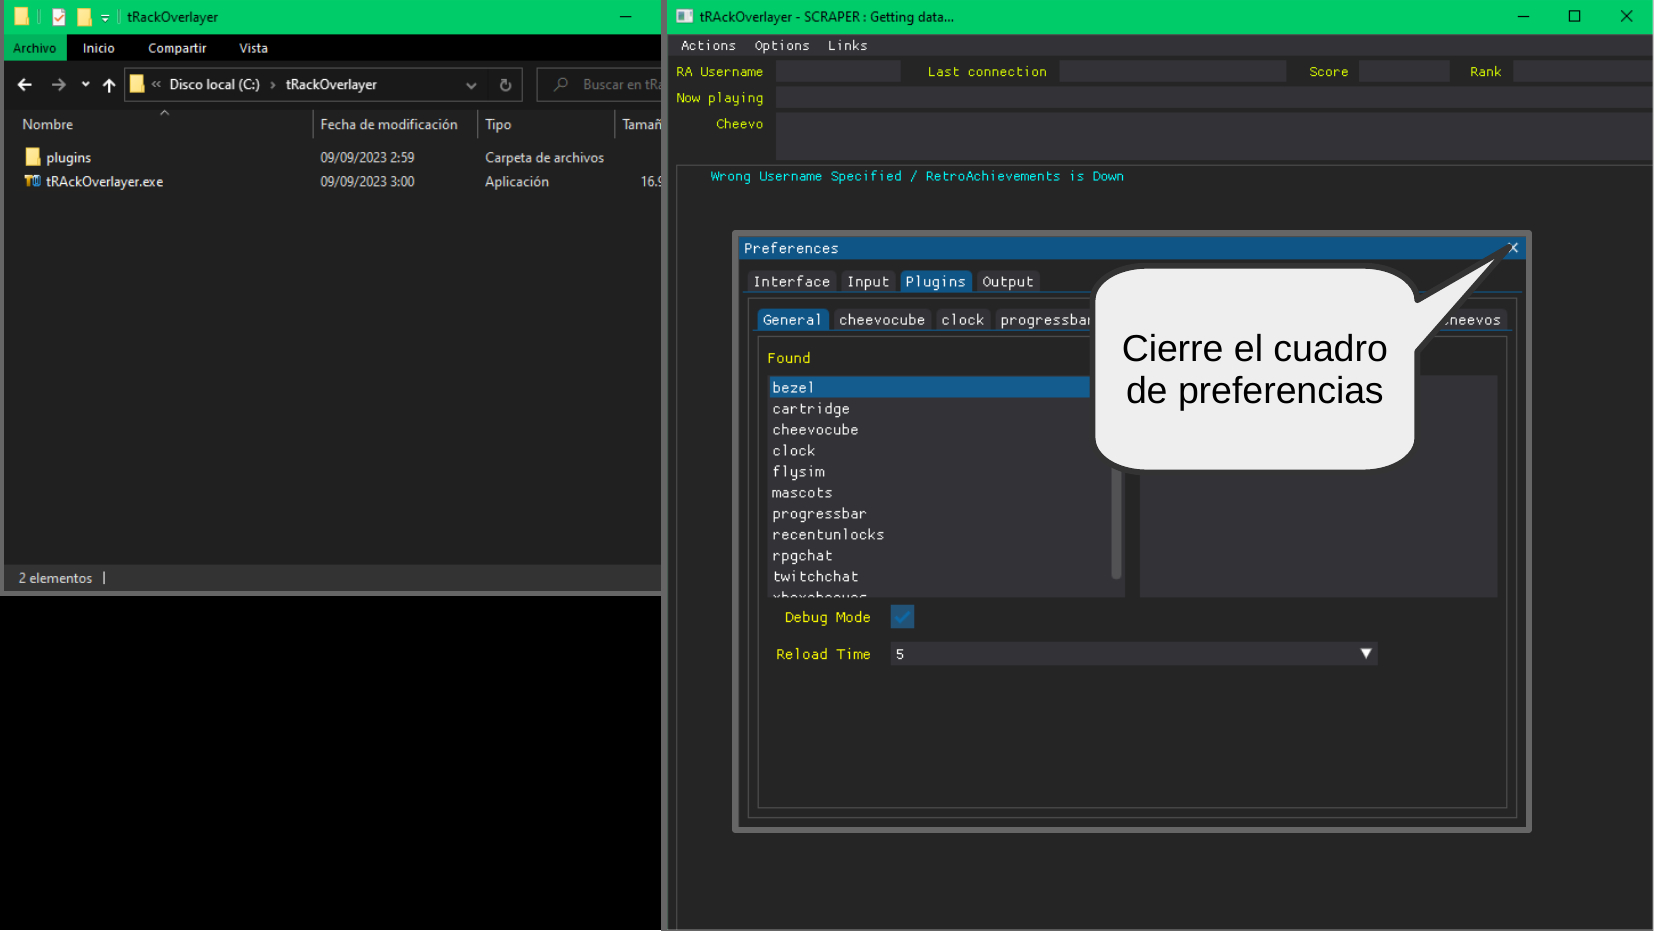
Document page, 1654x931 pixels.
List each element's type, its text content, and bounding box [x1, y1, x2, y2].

text_box Cierre el cuadro de preferencias [1092, 246, 1510, 473]
picture [666, 0, 1654, 931]
picture [3, 0, 661, 591]
